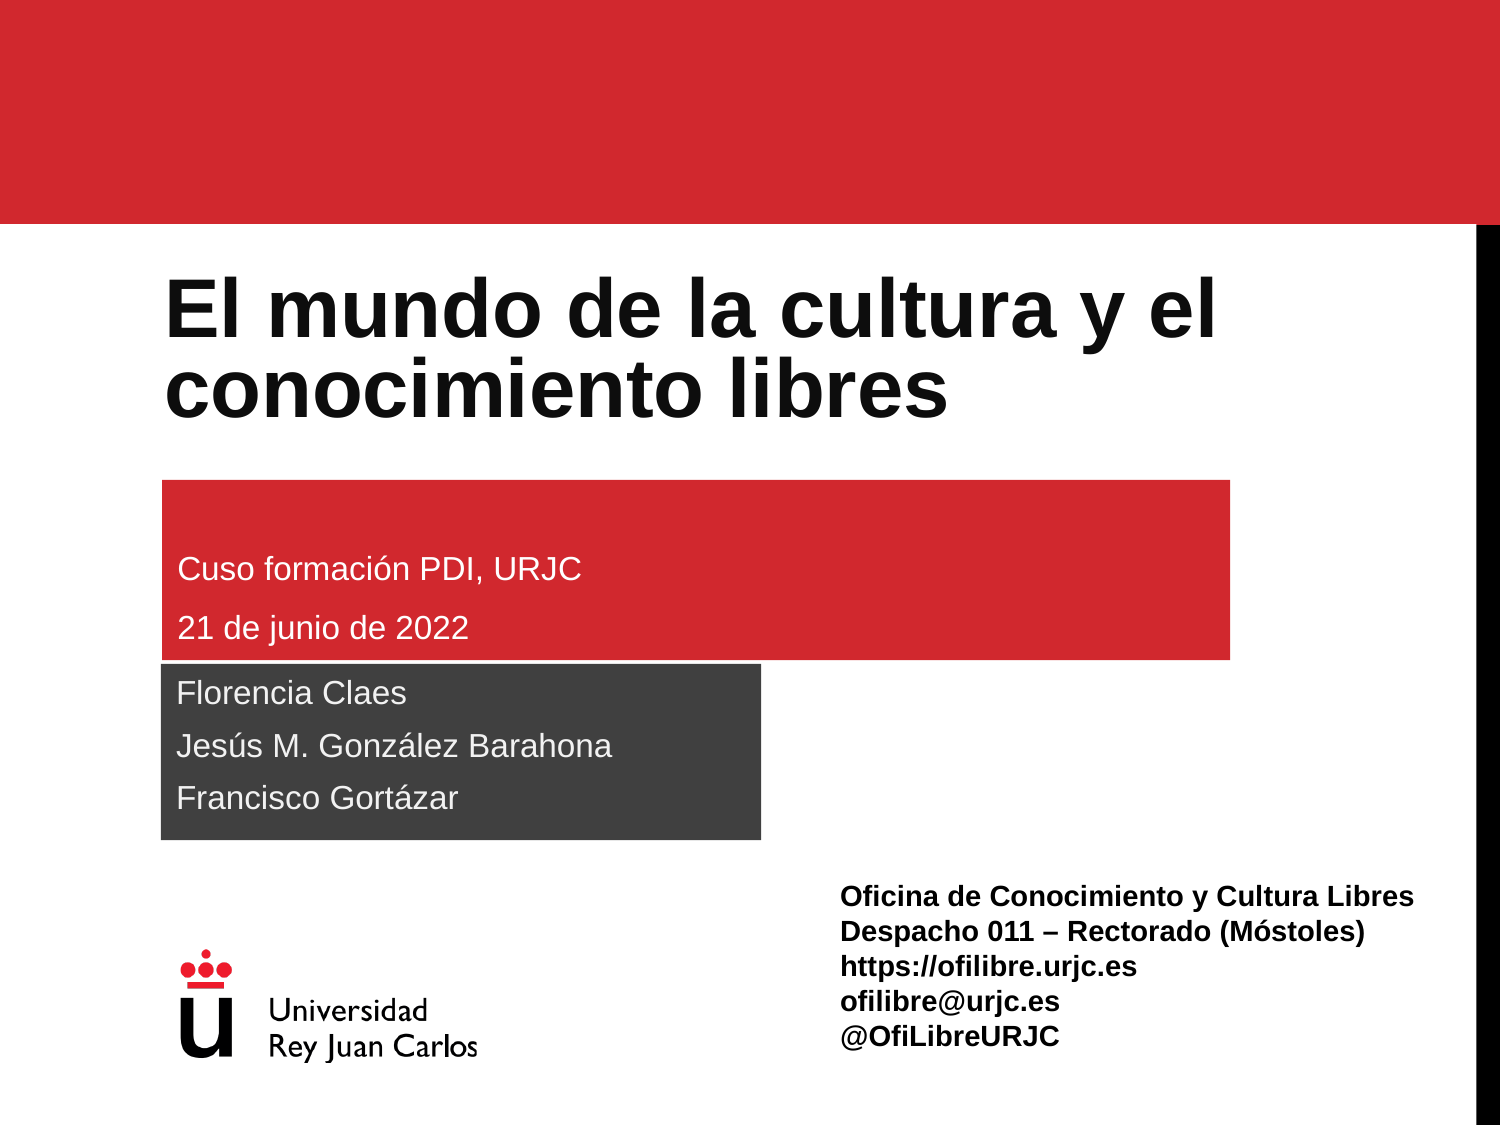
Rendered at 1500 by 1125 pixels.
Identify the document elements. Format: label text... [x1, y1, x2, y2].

picture [180, 949, 477, 1063]
text_box Oficina de Conocimiento y Cultura Libres Despacho 011 – Rectorado (Móstoles) https://ofilibre.urjc.es ofilibre@urjc.es @OfiLibreURJC [825, 870, 1446, 1065]
text_box El mundo de la cultura y el conocimiento libres [149, 179, 1382, 521]
text_box Florencia Claes Jesús M. González Barahona Francisco Gortázar [160, 663, 762, 841]
text_box [0, 0, 1500, 224]
text_box Cuso formación PDI, URJC 21 de junio de 2022 [162, 479, 1231, 661]
